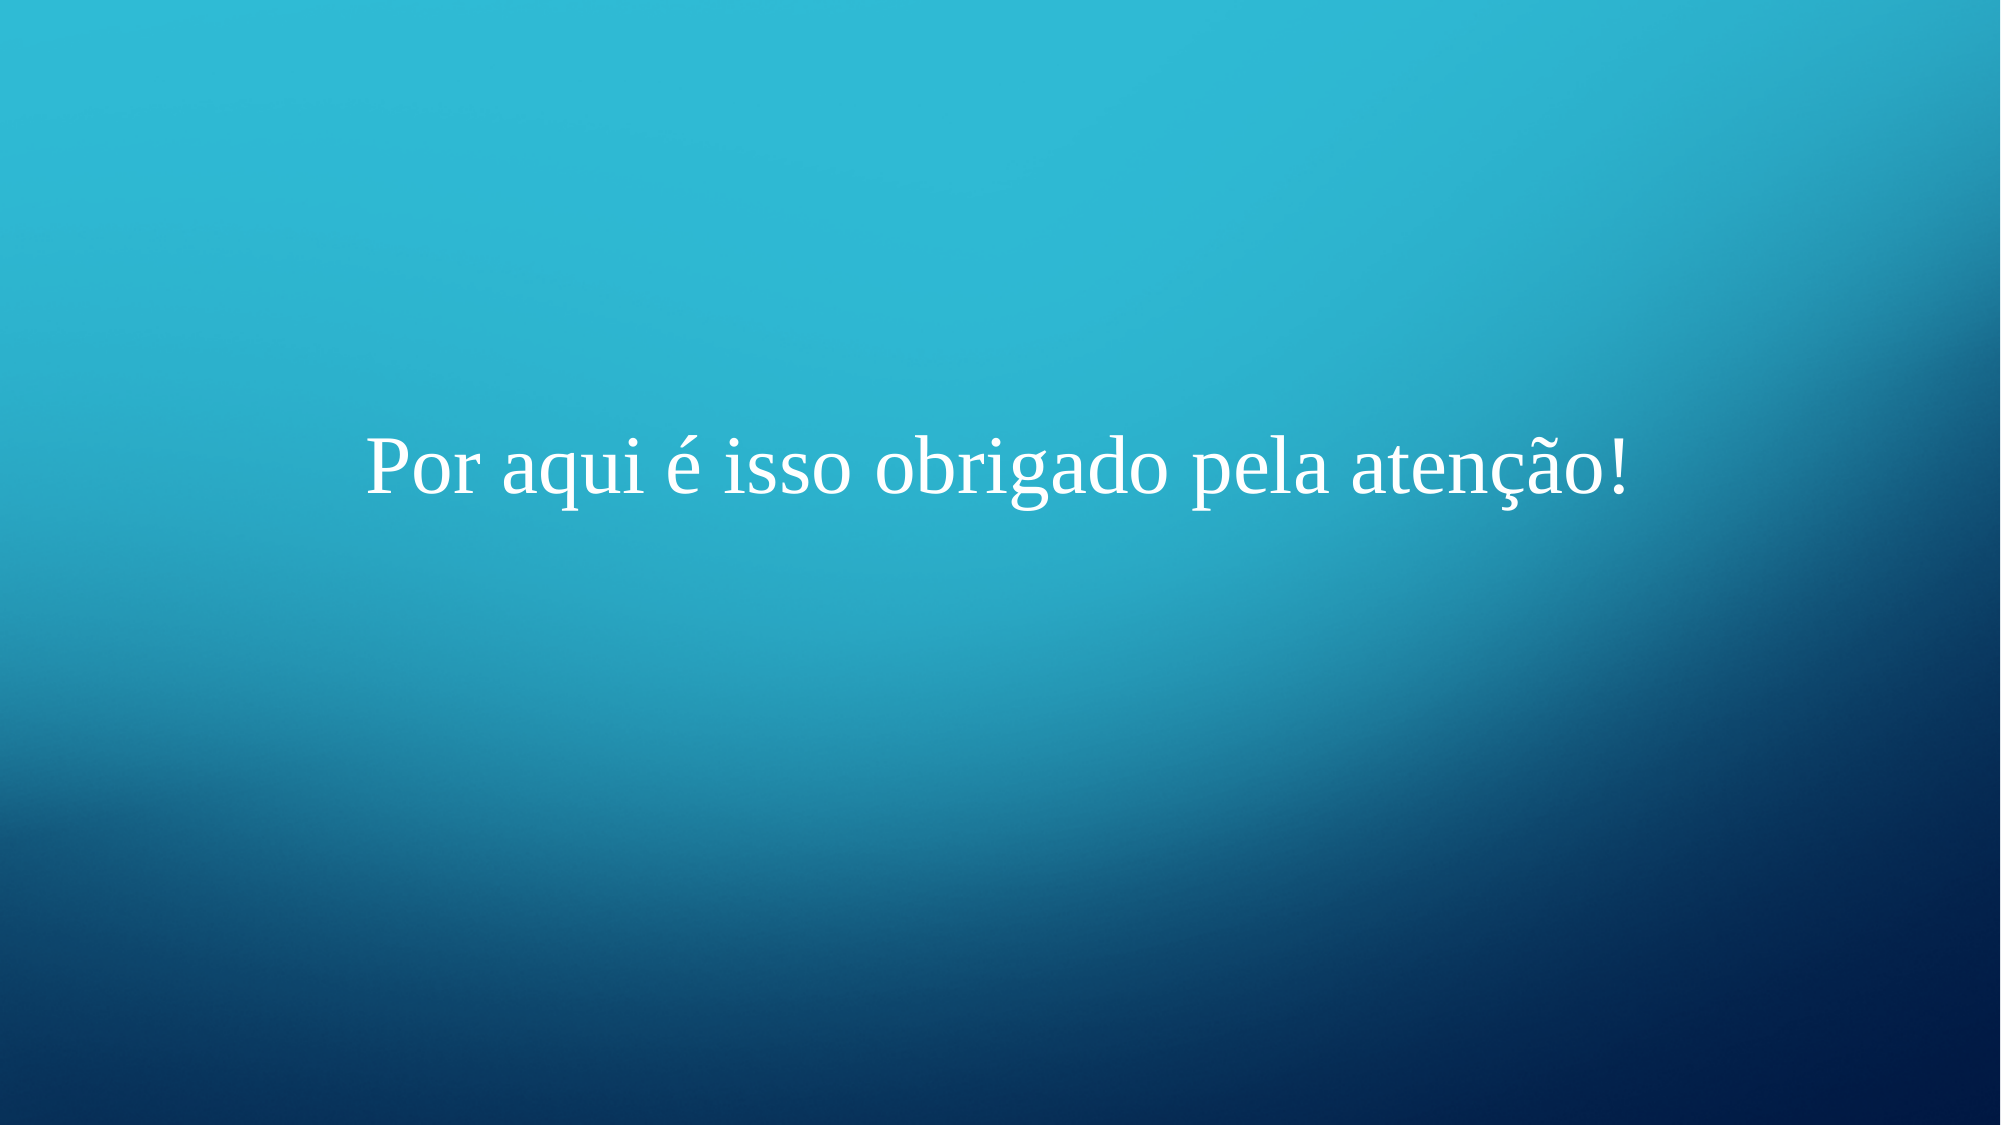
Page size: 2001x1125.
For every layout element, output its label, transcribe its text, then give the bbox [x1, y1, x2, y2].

list Por aqui é isso obrigado pela atenção! [187, 383, 1813, 613]
